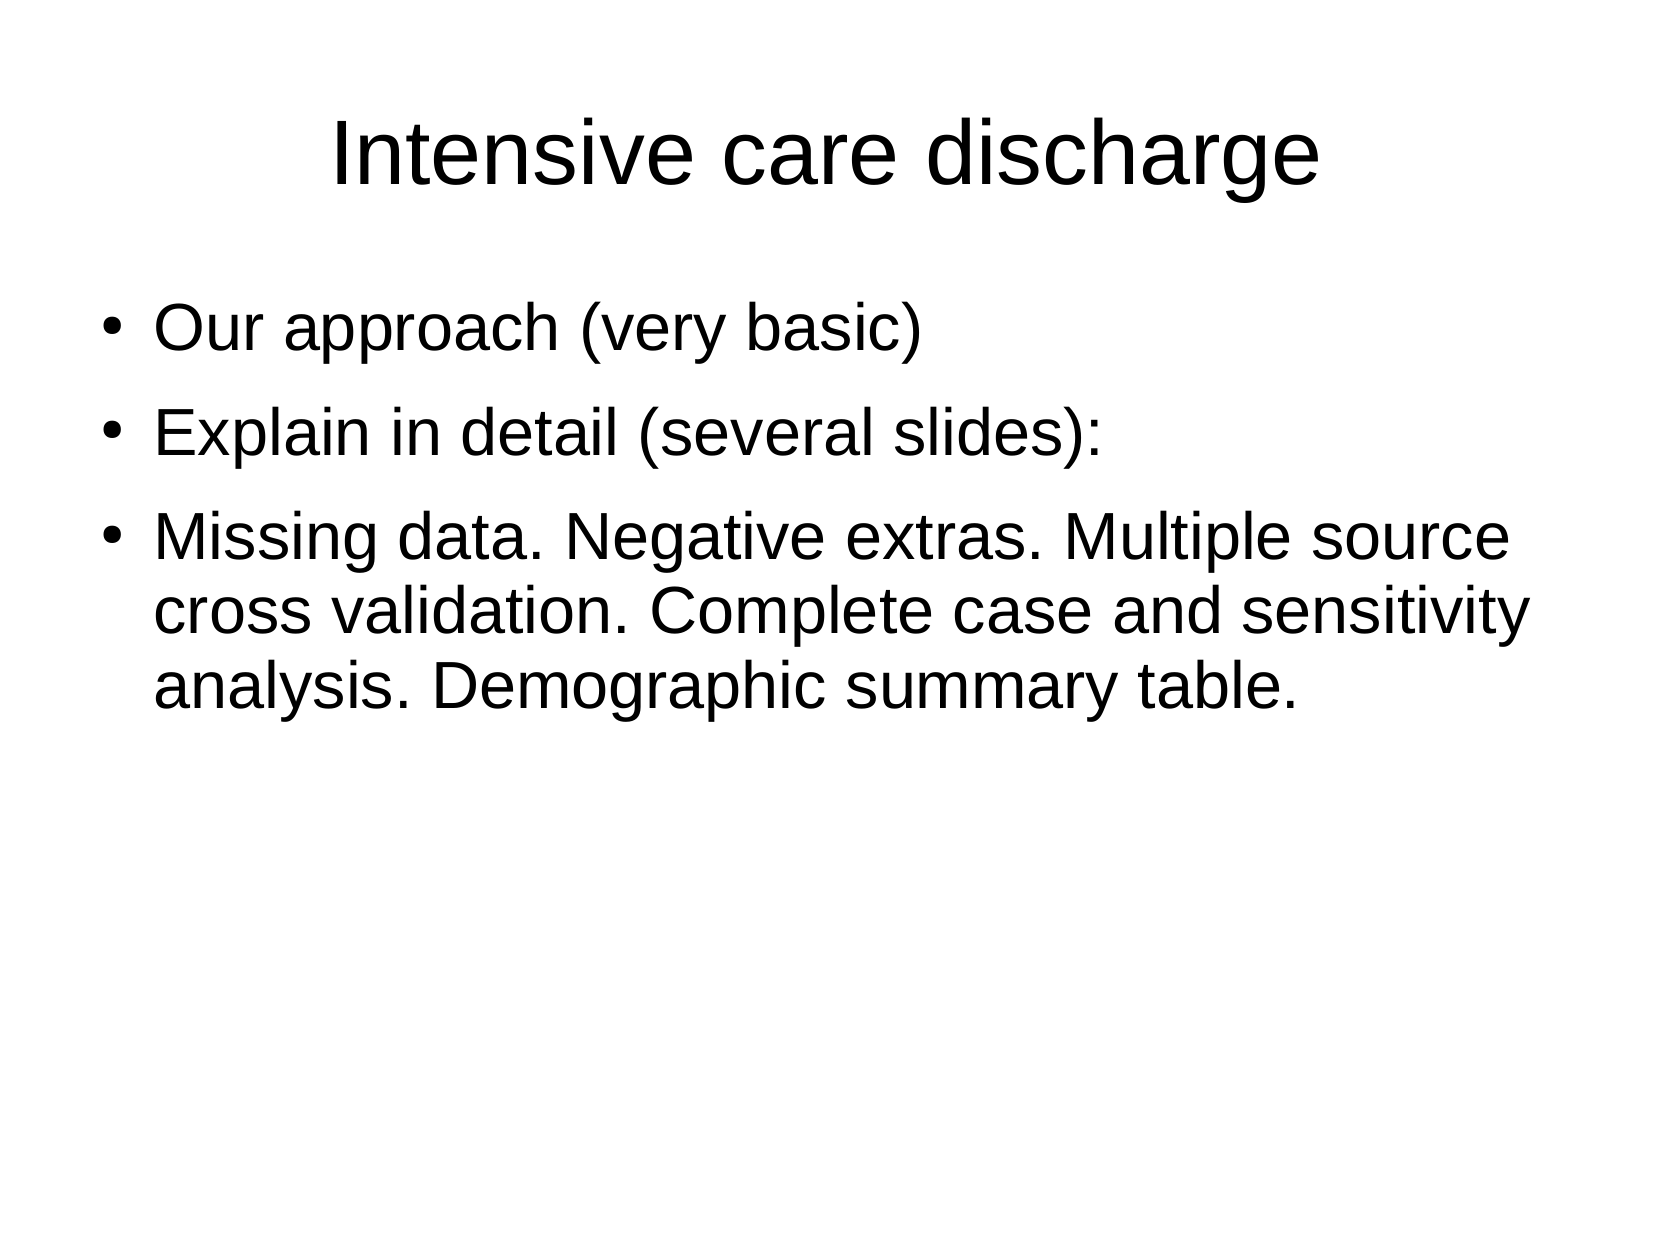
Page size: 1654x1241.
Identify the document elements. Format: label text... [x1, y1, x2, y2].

list Our approach (very basic) Explain in detail (several slides): Missing data. Negative extras. Multiple source cross validation. Complete case and sensitivity analysis. Demographic summary table. [82, 290, 1571, 1010]
title Intensive care discharge [82, 49, 1571, 257]
